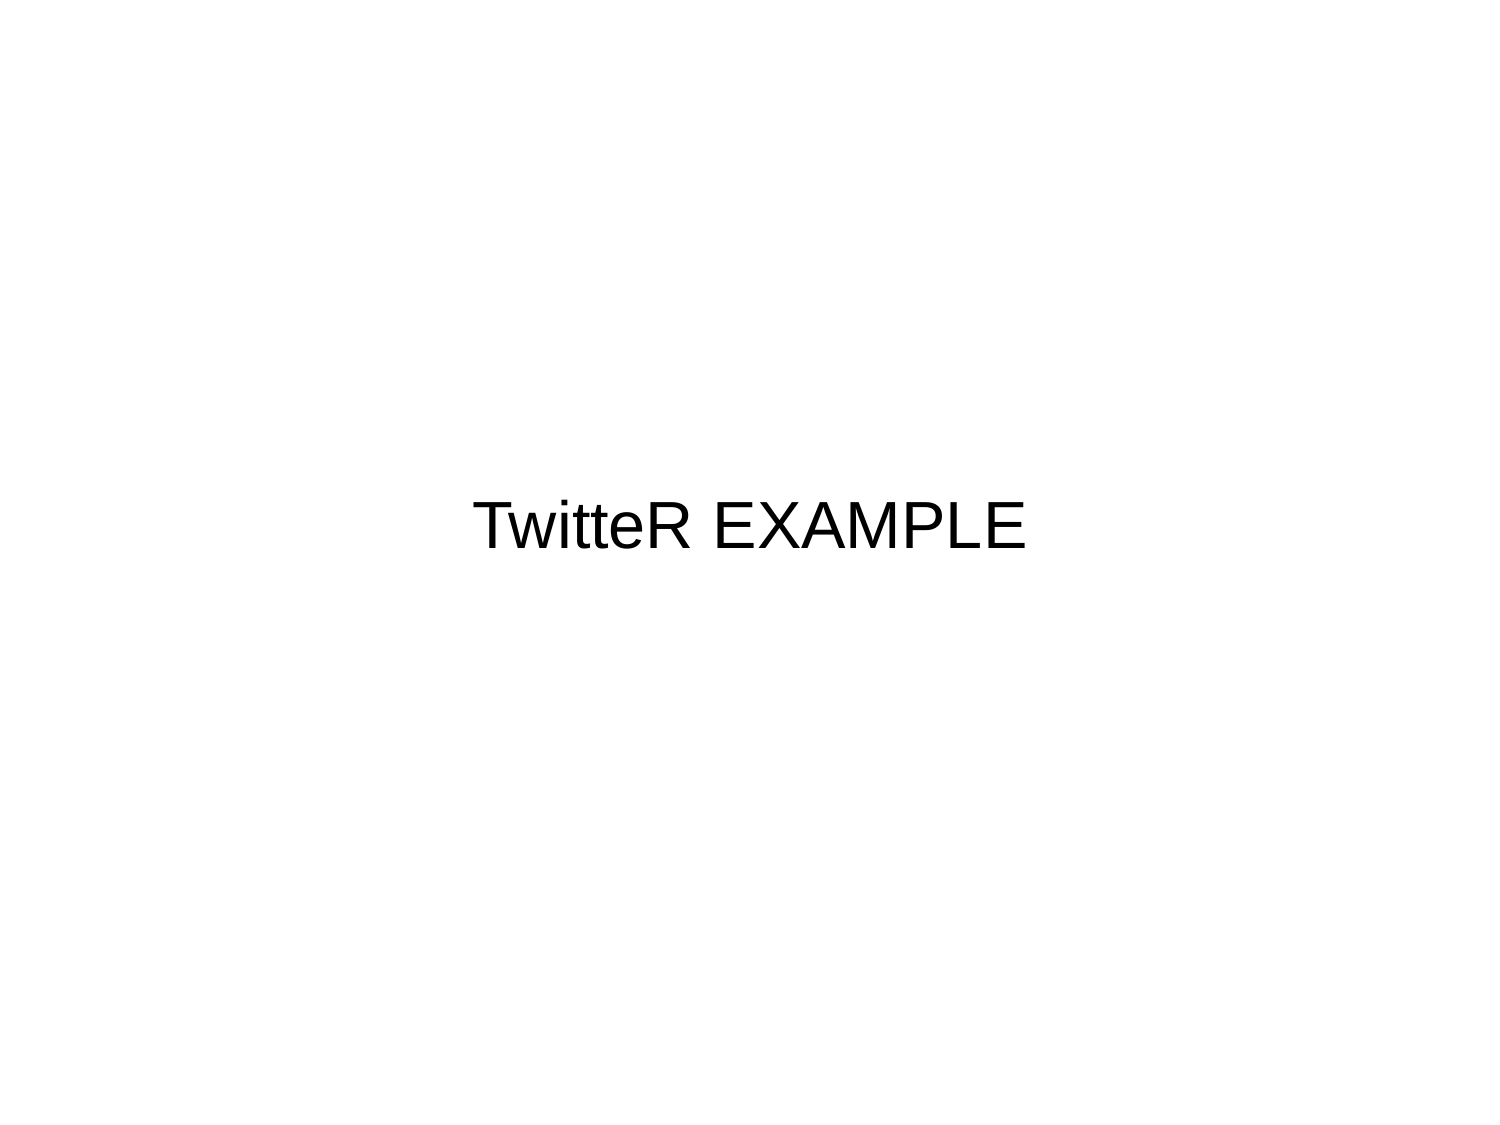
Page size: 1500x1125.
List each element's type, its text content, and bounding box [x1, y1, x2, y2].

subtitle TwitteR EXAMPLE [75, 45, 1425, 1005]
